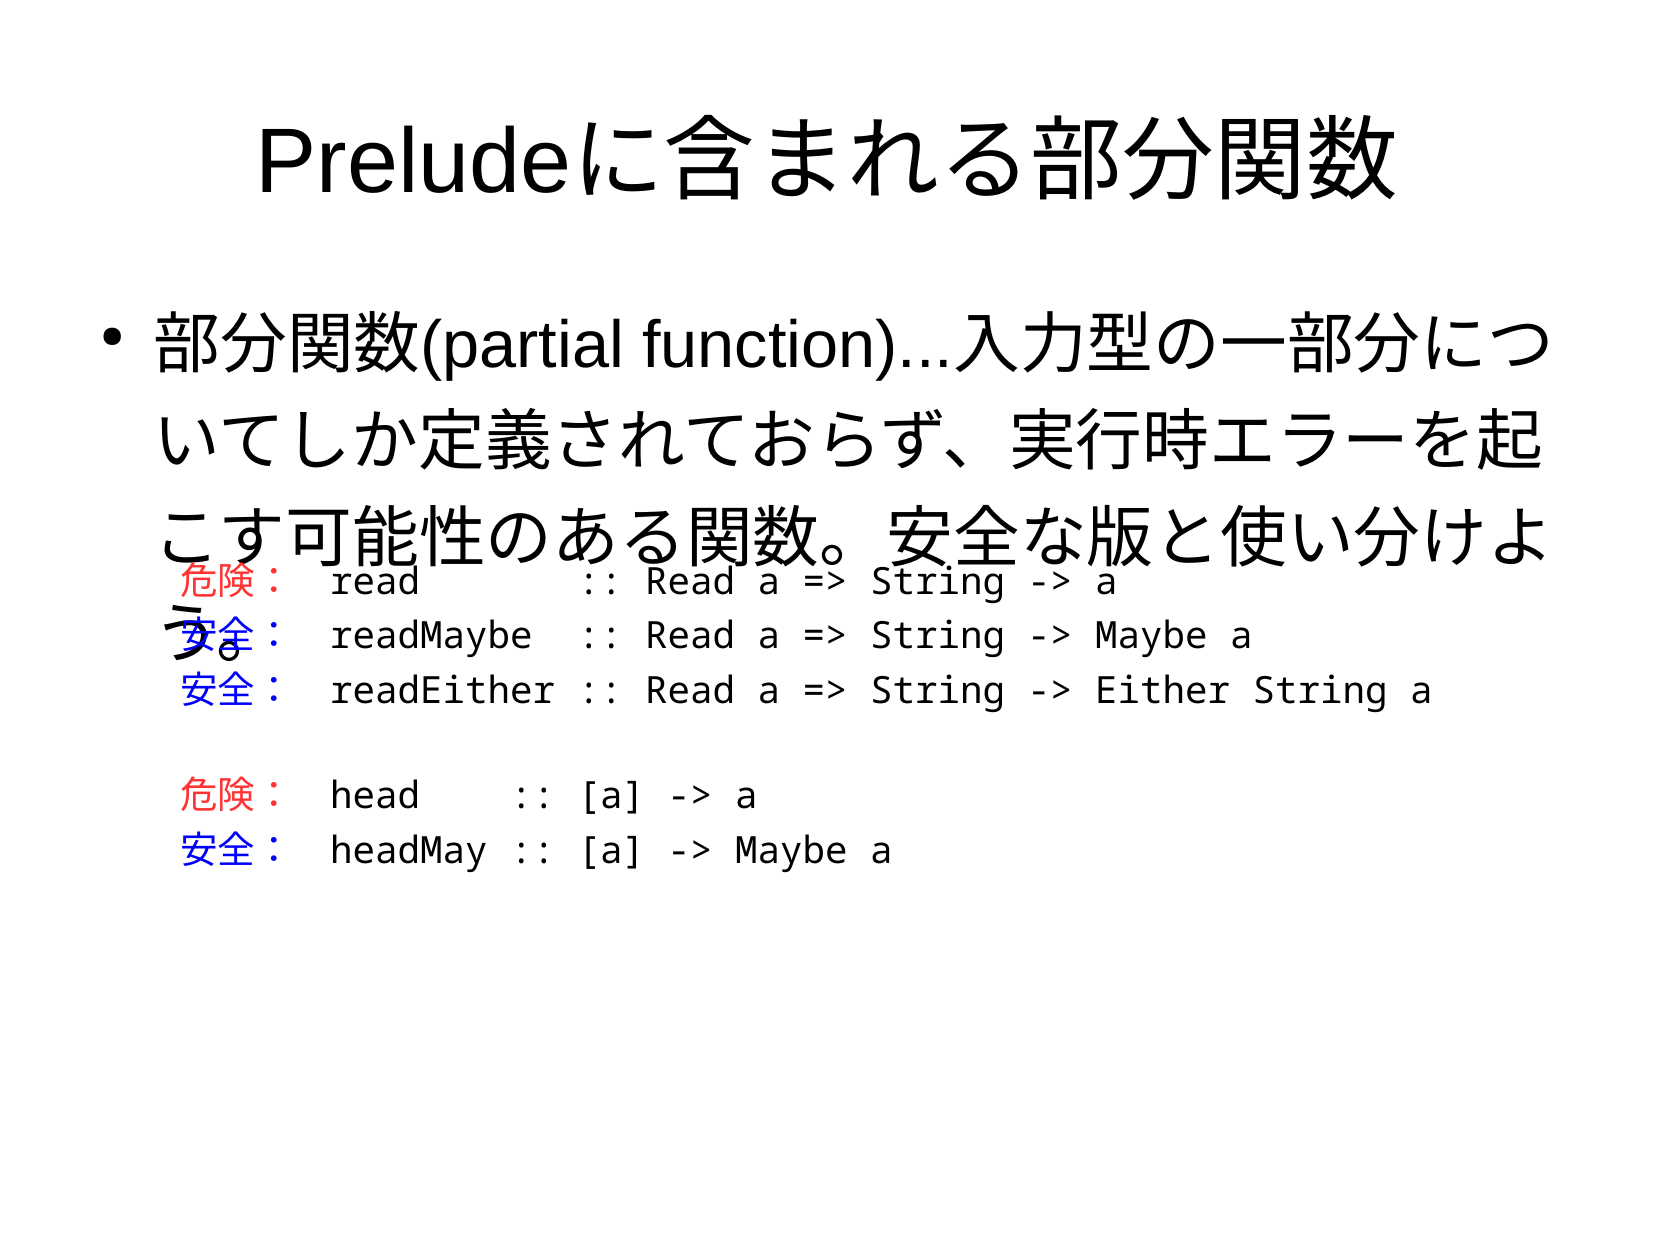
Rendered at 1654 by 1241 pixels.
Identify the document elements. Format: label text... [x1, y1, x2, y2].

list 部分関数(partial function)...入力型の一部分についてしか定義されておらず、実行時エラーを起こす可能性のある関数。安全な版と使い分けよう。 [82, 290, 1571, 1010]
text_box 危険： read :: Read a => String -> a 安全： readMaybe :: Read a => String -> Maybe a 安全： readEither :: Read a => String -> Either String a 危険： head :: [a] -> a 安全： headMay :: [a] -> Maybe a [165, 543, 1536, 875]
title Preludeに含まれる部分関数 [82, 49, 1571, 257]
